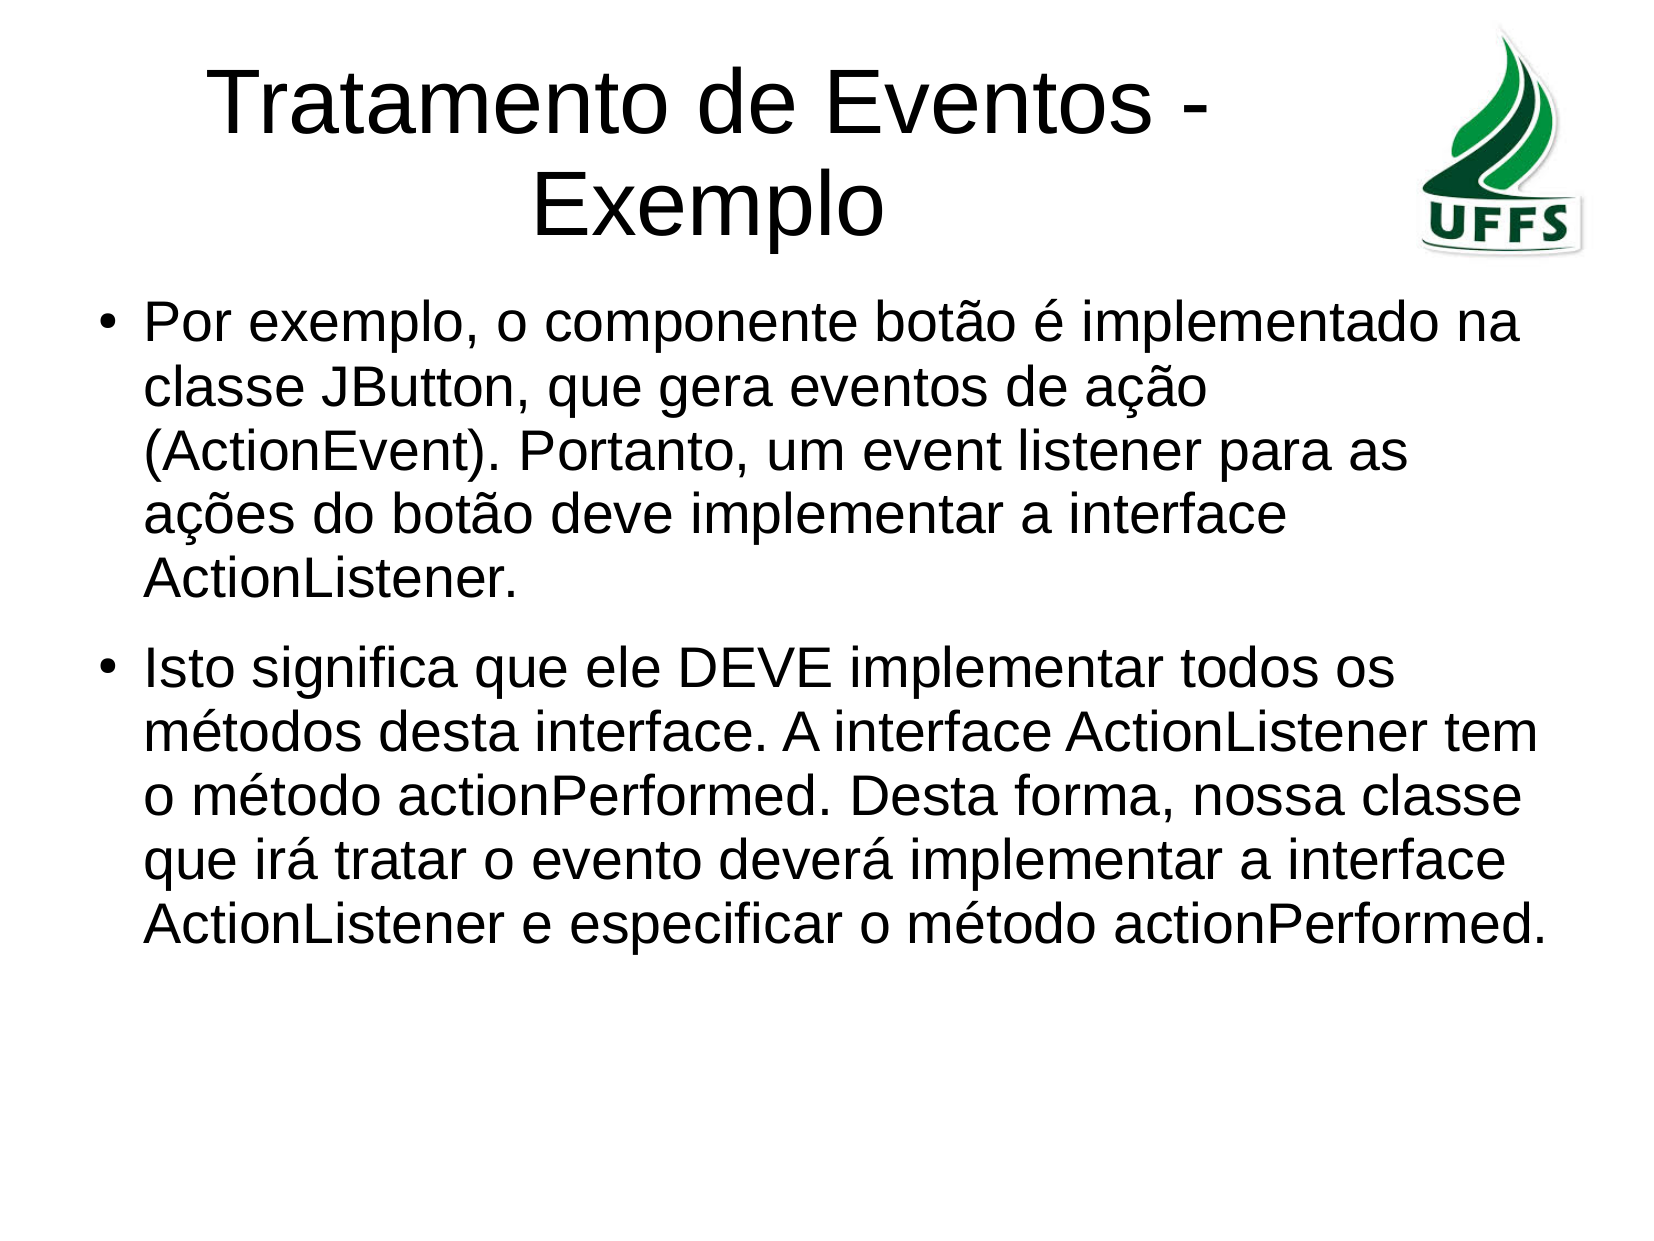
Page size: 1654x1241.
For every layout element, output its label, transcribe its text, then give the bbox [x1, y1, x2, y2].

title Tratamento de Eventos - Exemplo [82, 49, 1335, 257]
list Por exemplo, o componente botão é implementado na classe JButton, que gera eventos de ação (ActionEvent). Portanto, um event listener para as ações do botão deve implementar a interface ActionListener. Isto significa que ele DEVE implementar todos os métodos desta interface. A interface ActionListener tem o método actionPerformed. Desta forma, nossa classe que irá tratar o evento deverá implementar a interface ActionListener e especificar o método actionPerformed. [82, 290, 1571, 1010]
picture [1381, 20, 1624, 272]
